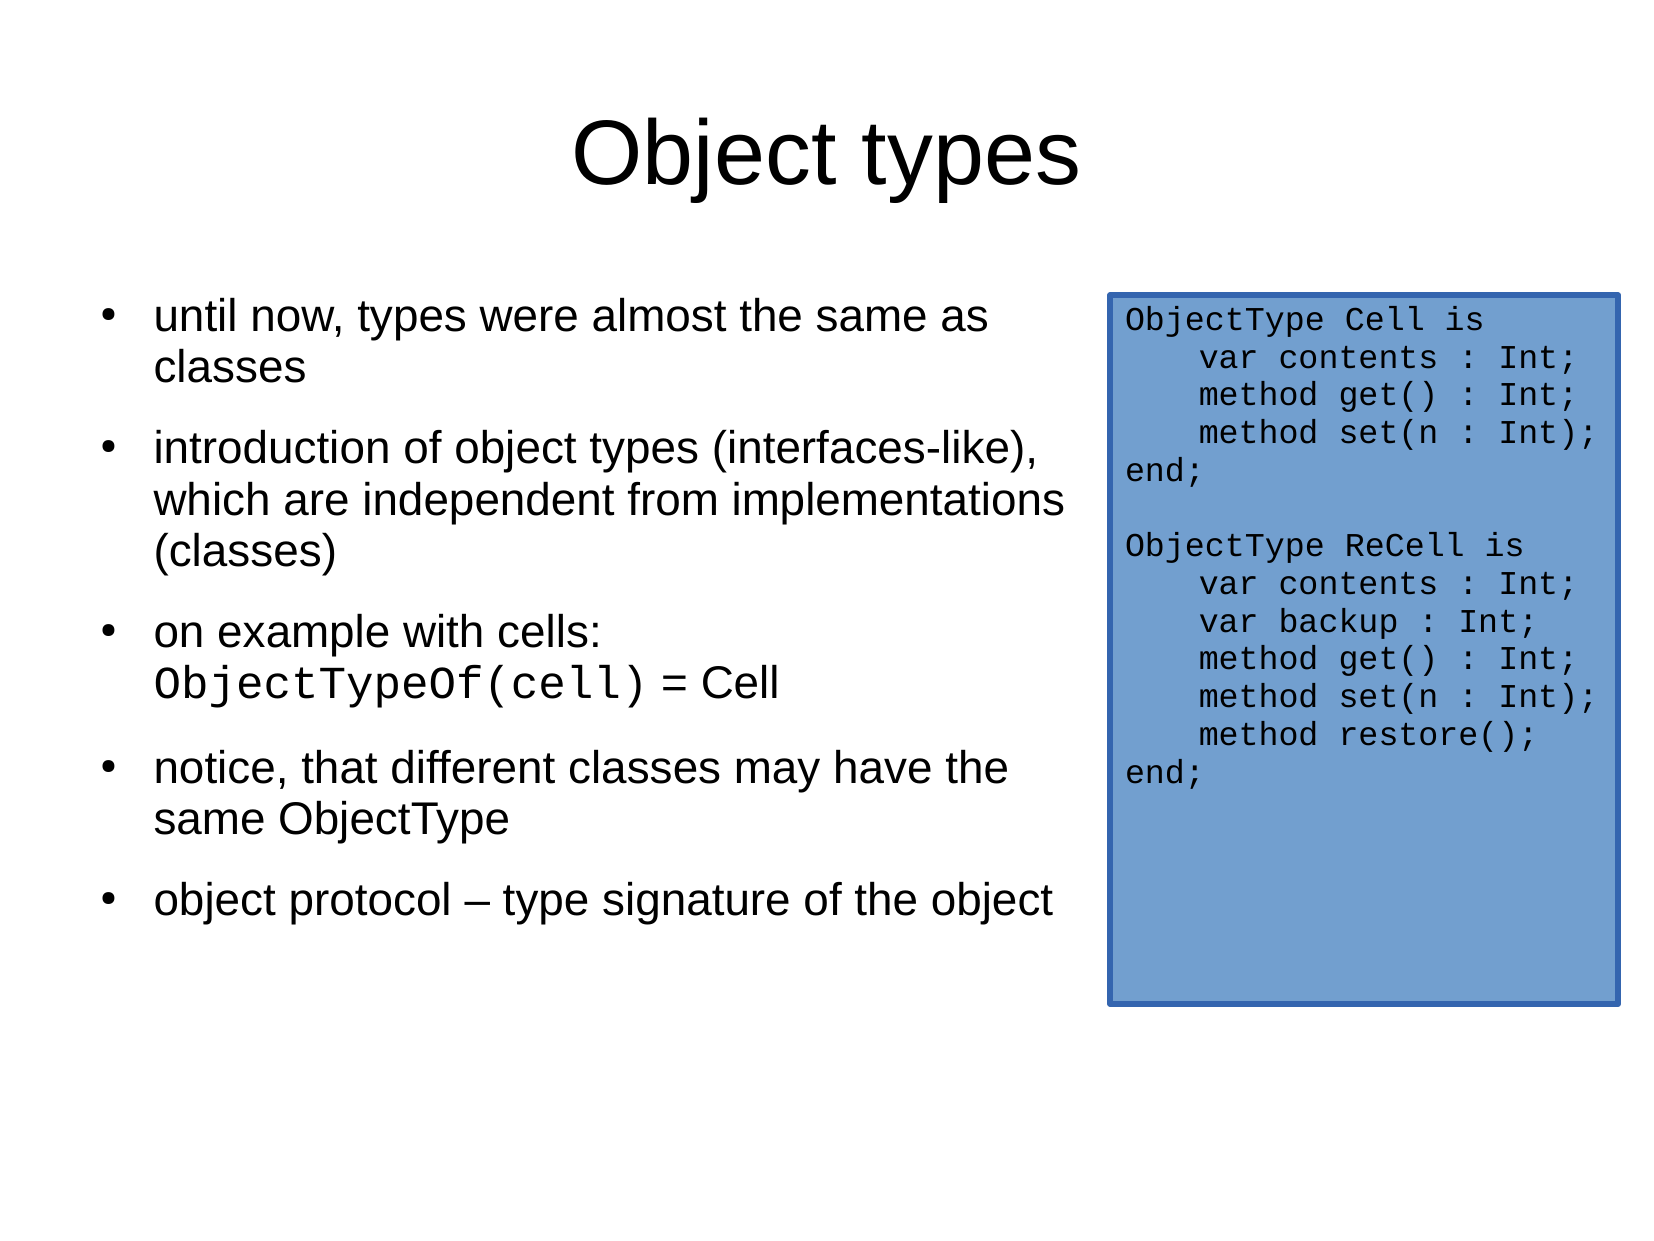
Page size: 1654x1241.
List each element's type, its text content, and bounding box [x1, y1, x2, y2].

text_box ObjectType Cell is var contents : Int; method get() : Int; method set(n : Int); end; ObjectType ReCell is var contents : Int; var backup : Int; method get() : Int; method set(n : Int); method restore(); end; [1110, 295, 1619, 1004]
list until now, types were almost the same as classes introduction of object types (interfaces-like), which are independent from implementations (classes) on example with cells: ObjectTypeOf(cell) = Cell notice, that different classes may have the same ObjectType object protocol – type signature of the object [82, 290, 1099, 1010]
title Object types [82, 49, 1571, 257]
